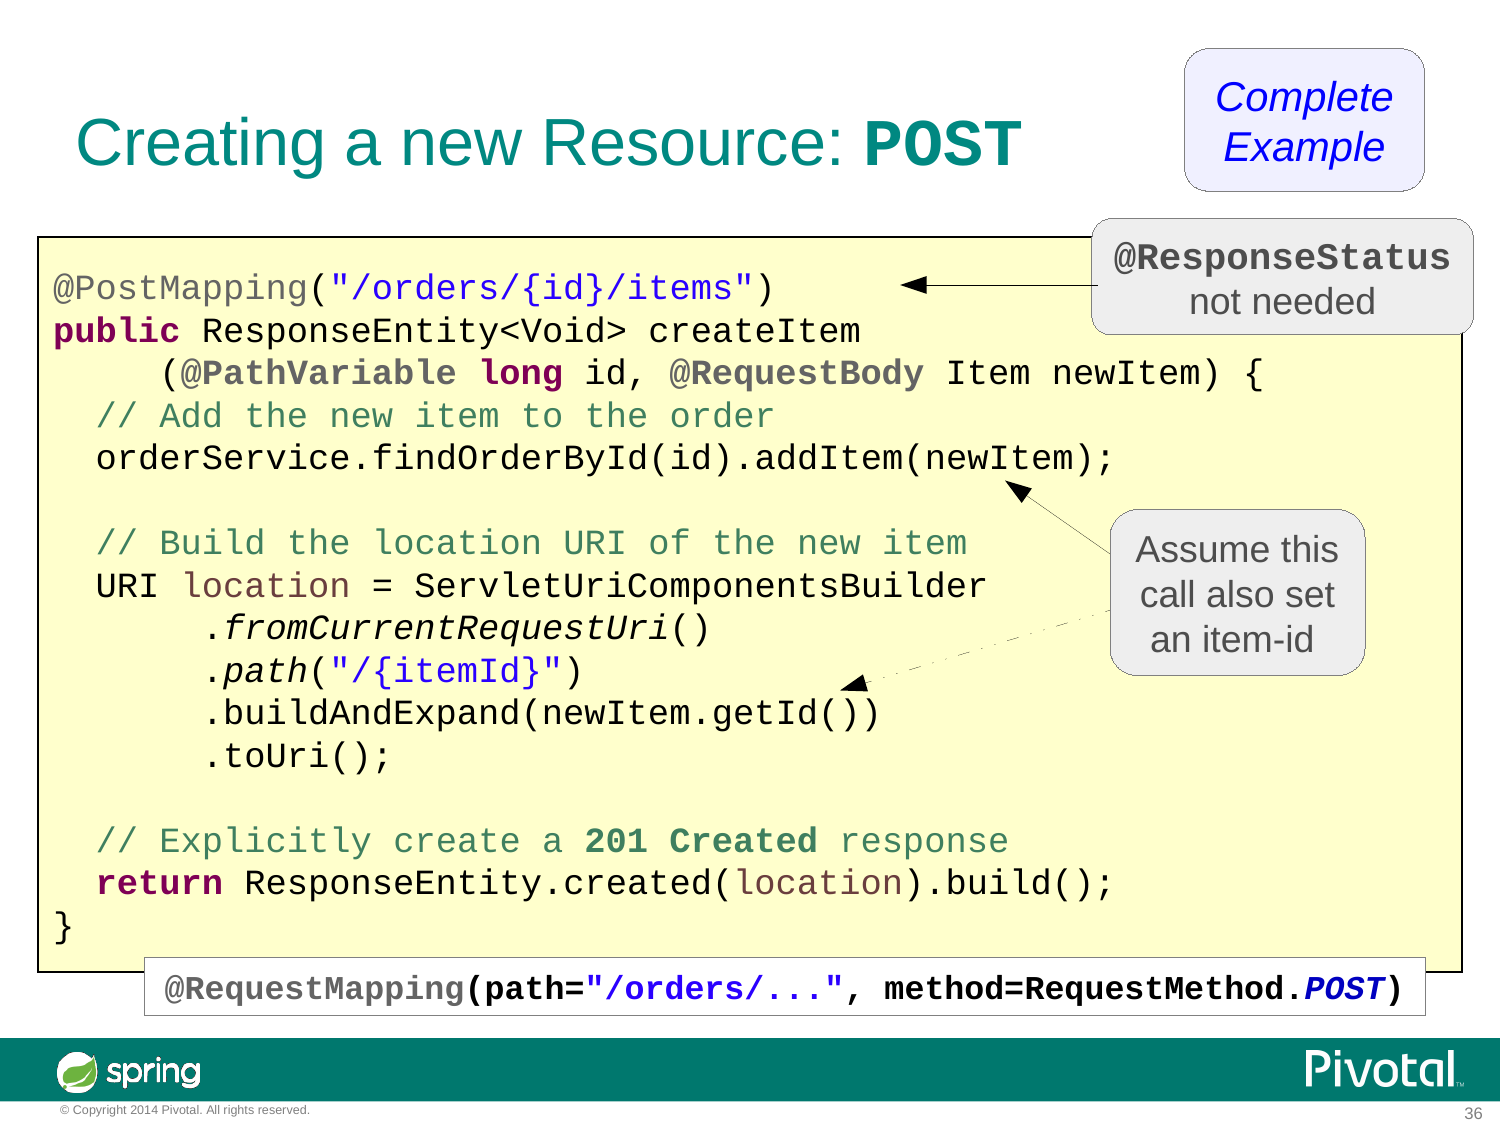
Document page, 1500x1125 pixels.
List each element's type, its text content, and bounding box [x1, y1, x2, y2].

title Creating a new Resource: POST [75, 45, 1426, 233]
text_box @RequestMapping(path="/orders/...", method=RequestMethod.POST) [144, 957, 1426, 1016]
text_box Assume this call also set an item-id [1110, 509, 1366, 676]
picture [1306, 1050, 1464, 1087]
text_box @PostMapping("/orders/{id}/items") public ResponseEntity<Void> createItem (@PathVariable long id, @RequestBody Item newItem) { // Add the new item to the order orderService.findOrderById(id).addItem(newItem); // Build the location URI of the new item URI location = ServletUriComponentsBuilder .fromCurrentRequestUri() .path("/{itemId}") .buildAndExpand(newItem.getId()) .toUri(); // Explicitly create a 201 Created response return ResponseEntity.created(location).build(); } [38, 236, 1462, 972]
text_box @ResponseStatus not needed [1091, 218, 1474, 335]
text_box Complete Example [1184, 48, 1425, 192]
picture [32, 1041, 210, 1103]
